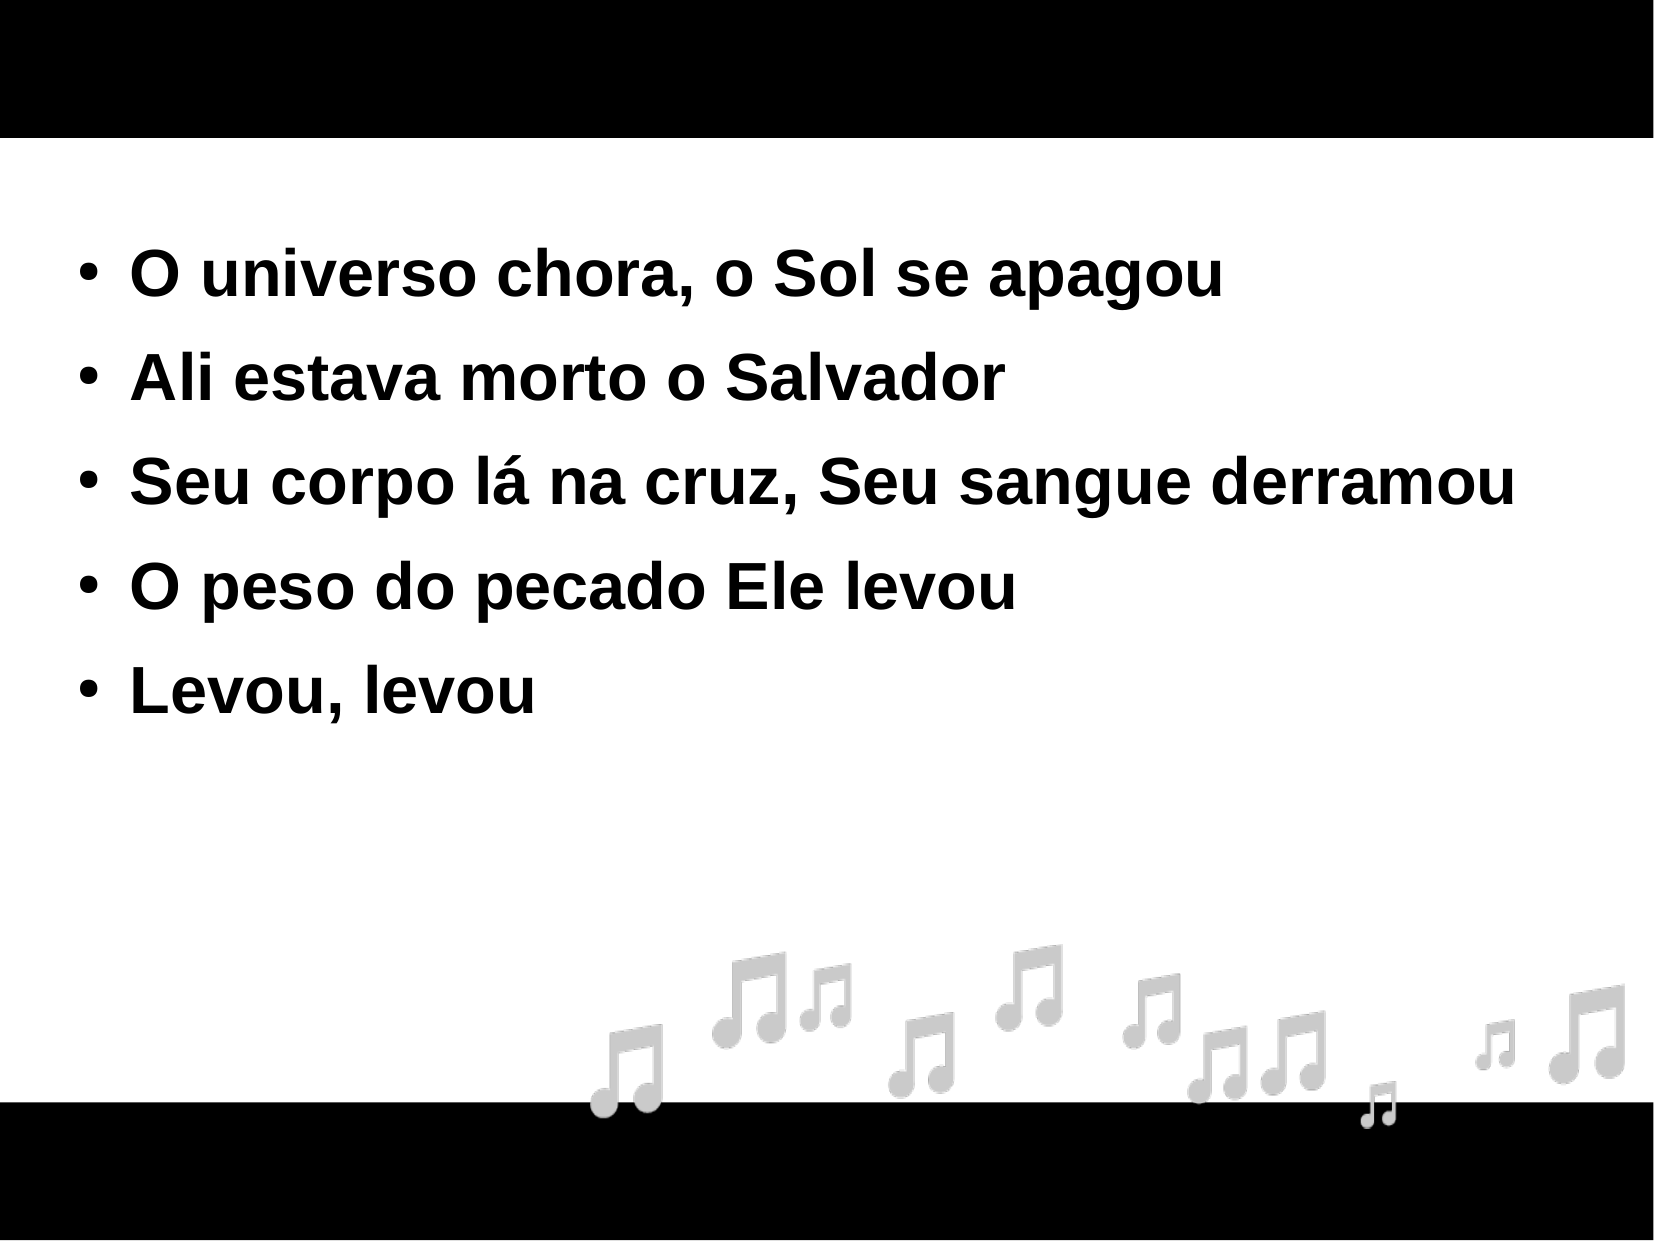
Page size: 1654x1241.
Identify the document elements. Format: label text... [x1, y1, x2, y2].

list O universo chora, o Sol se apagou Ali estava morto o Salvador Seu corpo lá na cruz, Seu sangue derramou O peso do pecado Ele levou Levou, levou [59, 236, 1595, 1024]
